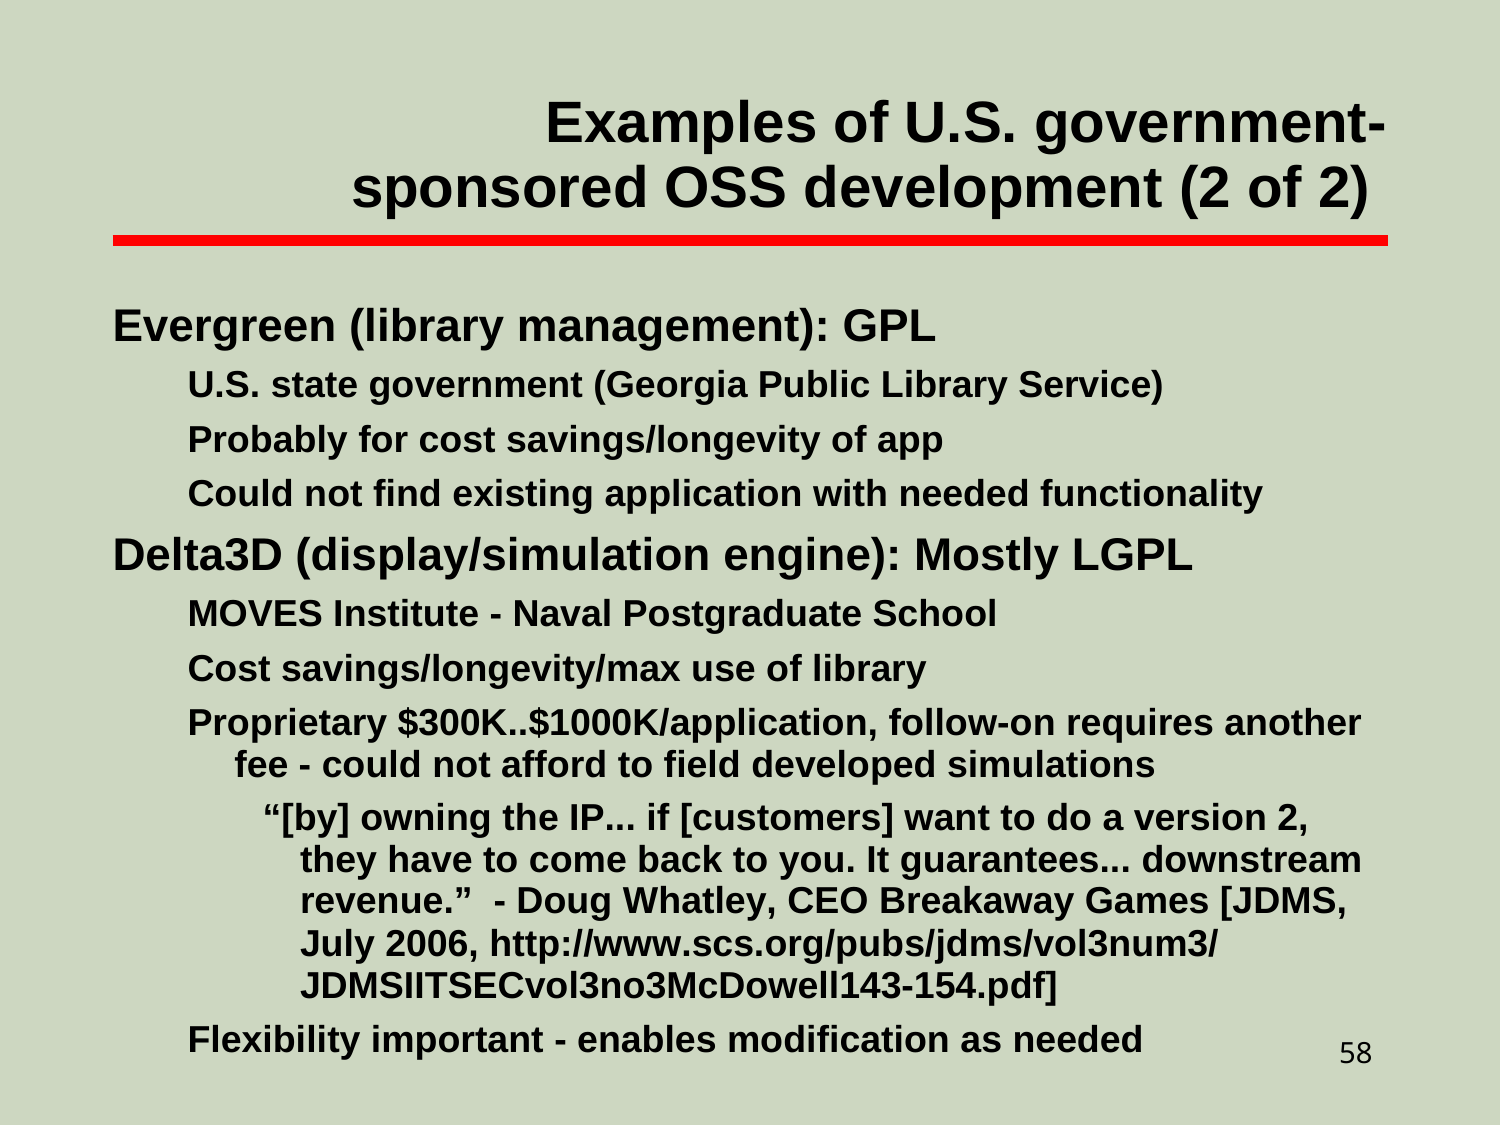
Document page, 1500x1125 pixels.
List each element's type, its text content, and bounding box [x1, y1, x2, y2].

list Evergreen (library management): GPL U.S. state government (Georgia Public Library Service) Probably for cost savings/longevity of app Could not find existing application with needed functionality Delta3D (display/simulation engine): Mostly LGPL MOVES Institute - Naval Postgraduate School Cost savings/longevity/max use of library Proprietary $300K..$1000K/application, follow-on requires another fee - could not afford to field developed simulations “[by] owning the IP... if [customers] want to do a version 2, they have to come back to you. It guarantees... downstream revenue.” - Doug Whatley, CEO Breakaway Games [JDMS, July 2006, http://www.scs.org/pubs/jdms/vol3num3/ JDMSIITSECvol3no3McDowell143-154.pdf] Flexibility important - enables modification as needed [112, 299, 1388, 1084]
title Examples of U.S. government-sponsored OSS development (2 of 2) [337, 89, 1388, 220]
